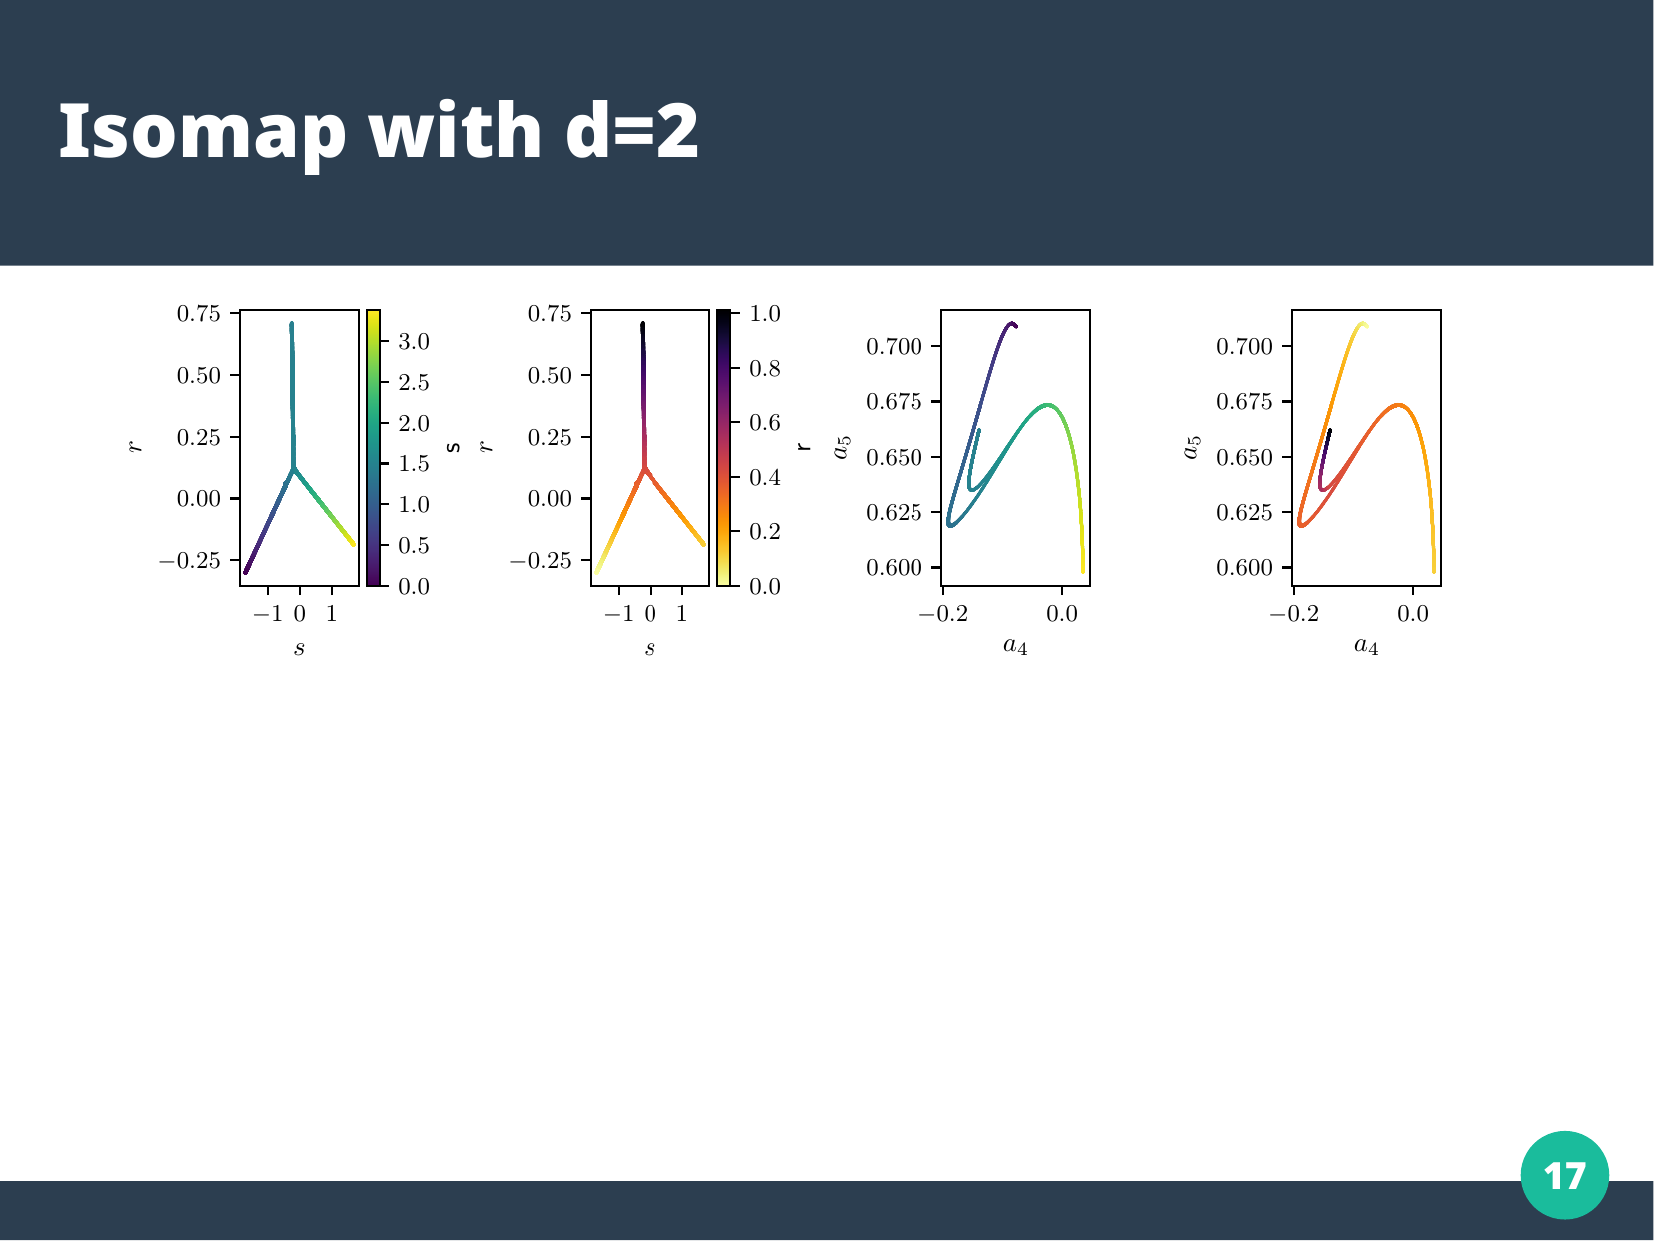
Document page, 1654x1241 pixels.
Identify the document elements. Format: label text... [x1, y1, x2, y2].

picture [124, 297, 1445, 665]
title Isomap with d=2 [59, 49, 1595, 207]
